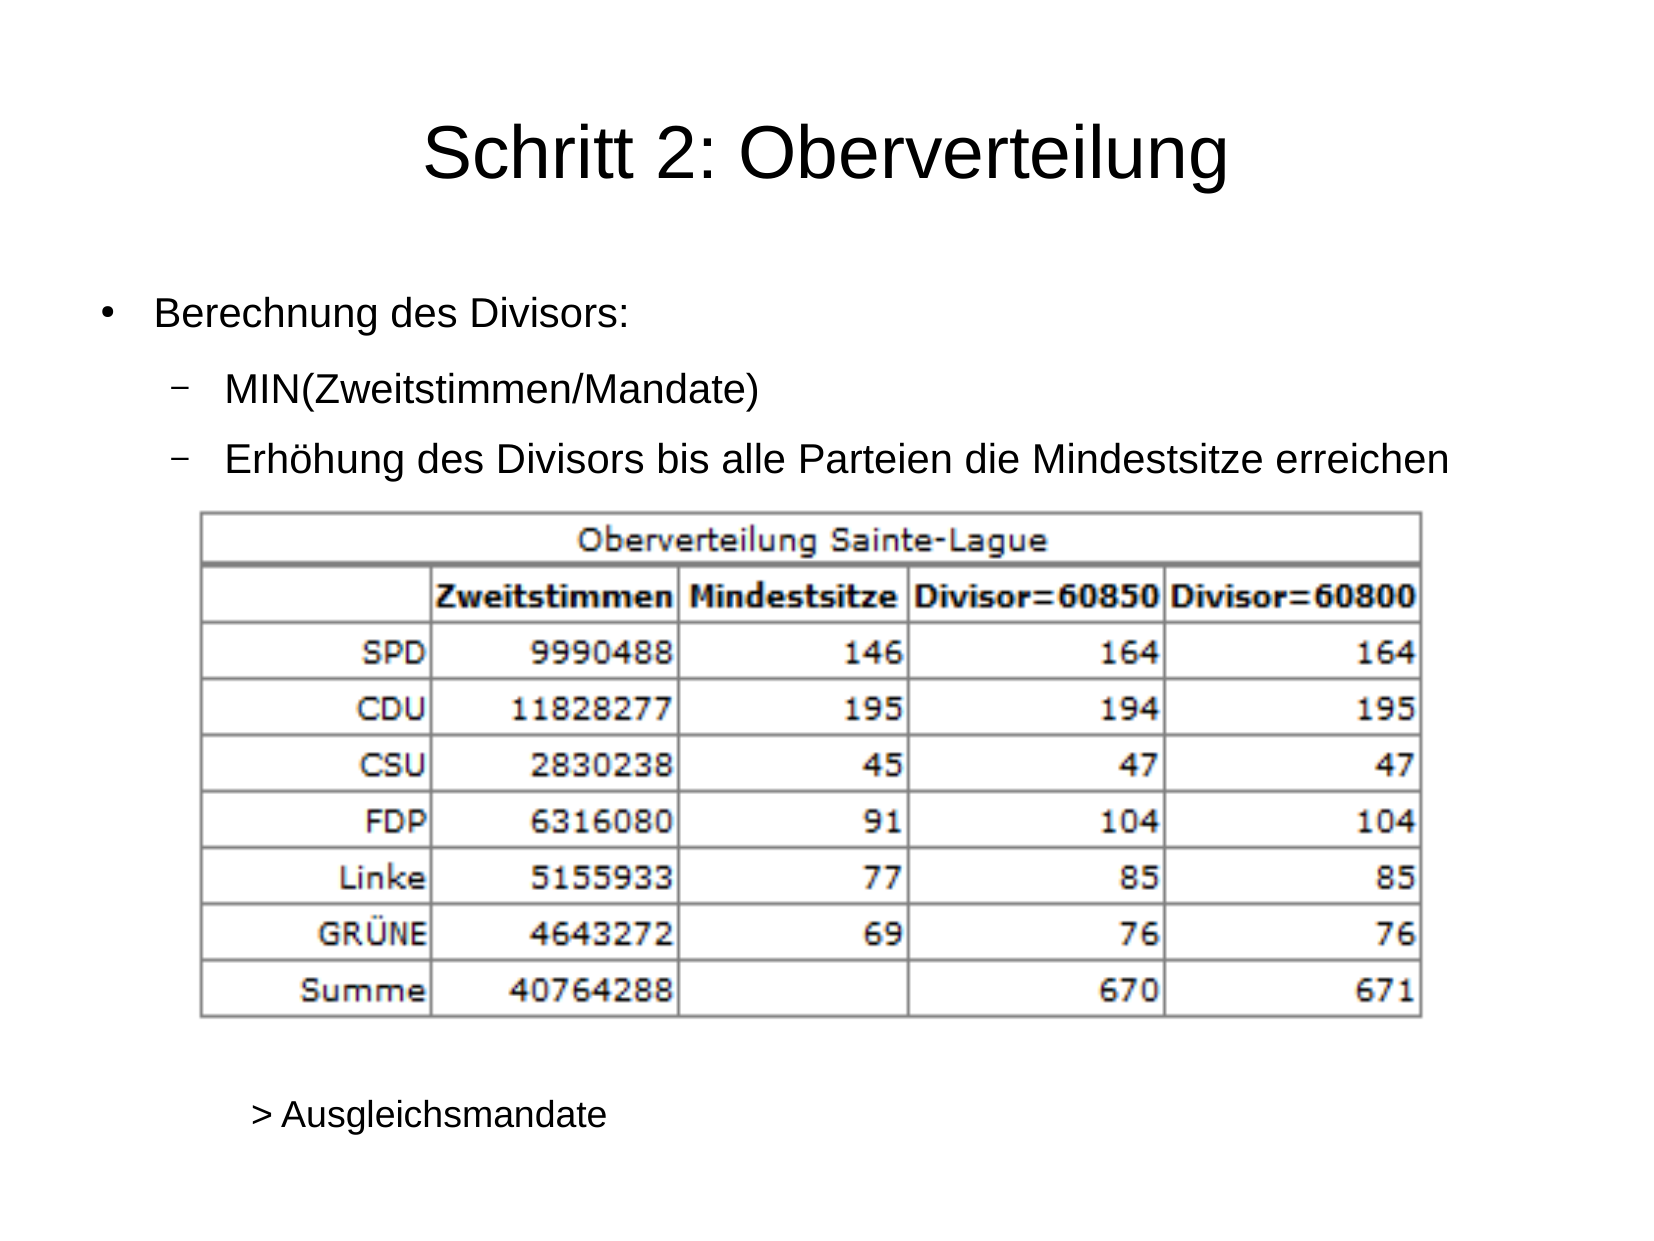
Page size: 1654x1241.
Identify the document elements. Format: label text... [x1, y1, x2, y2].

text_box > Ausgleichsmandate [236, 1086, 1406, 1144]
title Schritt 2: Oberverteilung [82, 49, 1571, 257]
picture [189, 496, 1441, 1039]
list Berechnung des Divisors: MIN(Zweitstimmen/Mandate) Erhöhung des Divisors bis alle Parteien die Mindestsitze erreichen [82, 290, 1538, 1010]
